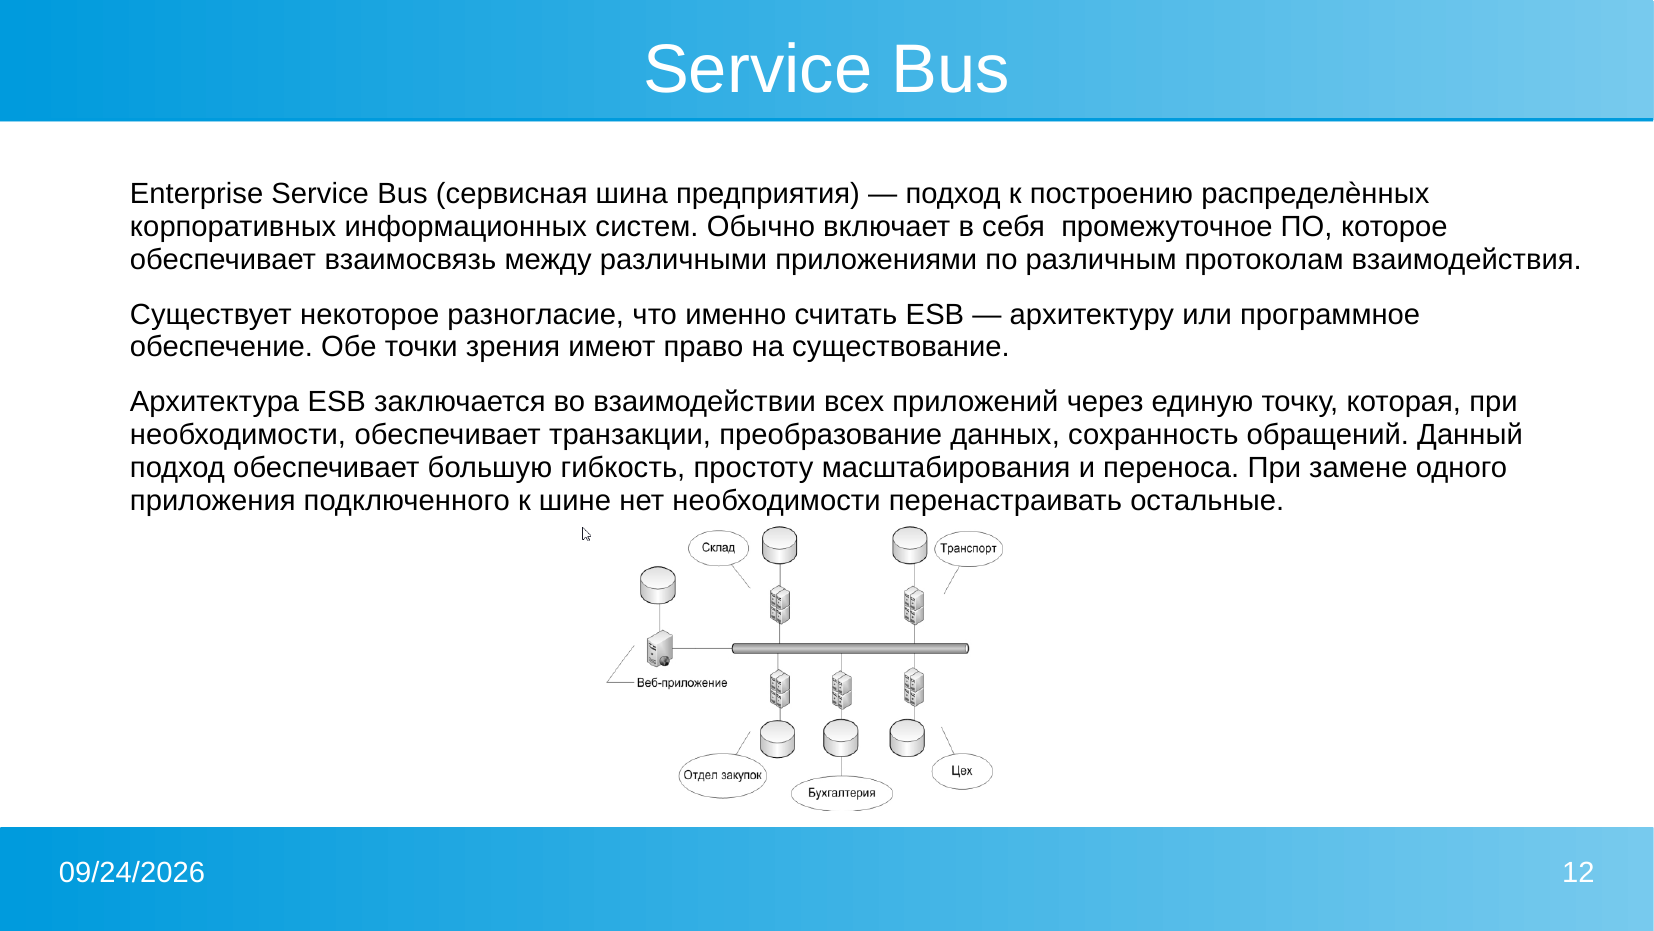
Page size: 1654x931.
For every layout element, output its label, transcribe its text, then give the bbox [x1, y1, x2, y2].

picture [562, 516, 1021, 826]
title Service Bus [59, 29, 1595, 108]
list Enterprise Service Bus (сервисная шина предприятия) — подход к построению распределѐнных корпоративных информационных систем. Обычно включает в себя промежуточное ПО, которое обеспечивает взаимосвязь между различными приложениями по различным протоколам взаимодействия. Существует некоторое разногласие, что именно считать ESB — архитектуру или программное обеспечение. Обе точки зрения имеют право на существование. Архитектура ESB заключается во взаимодействии всех приложений через единую точку, которая, при необходимости, обеспечивает транзакции, преобразование данных, сохранность обращений. Данный подход обеспечивает большую гибкость, простоту масштабирования и переноса. При замене одного приложения подключенного к шине нет необходимости перенастраивать остальные. [59, 177, 1595, 768]
